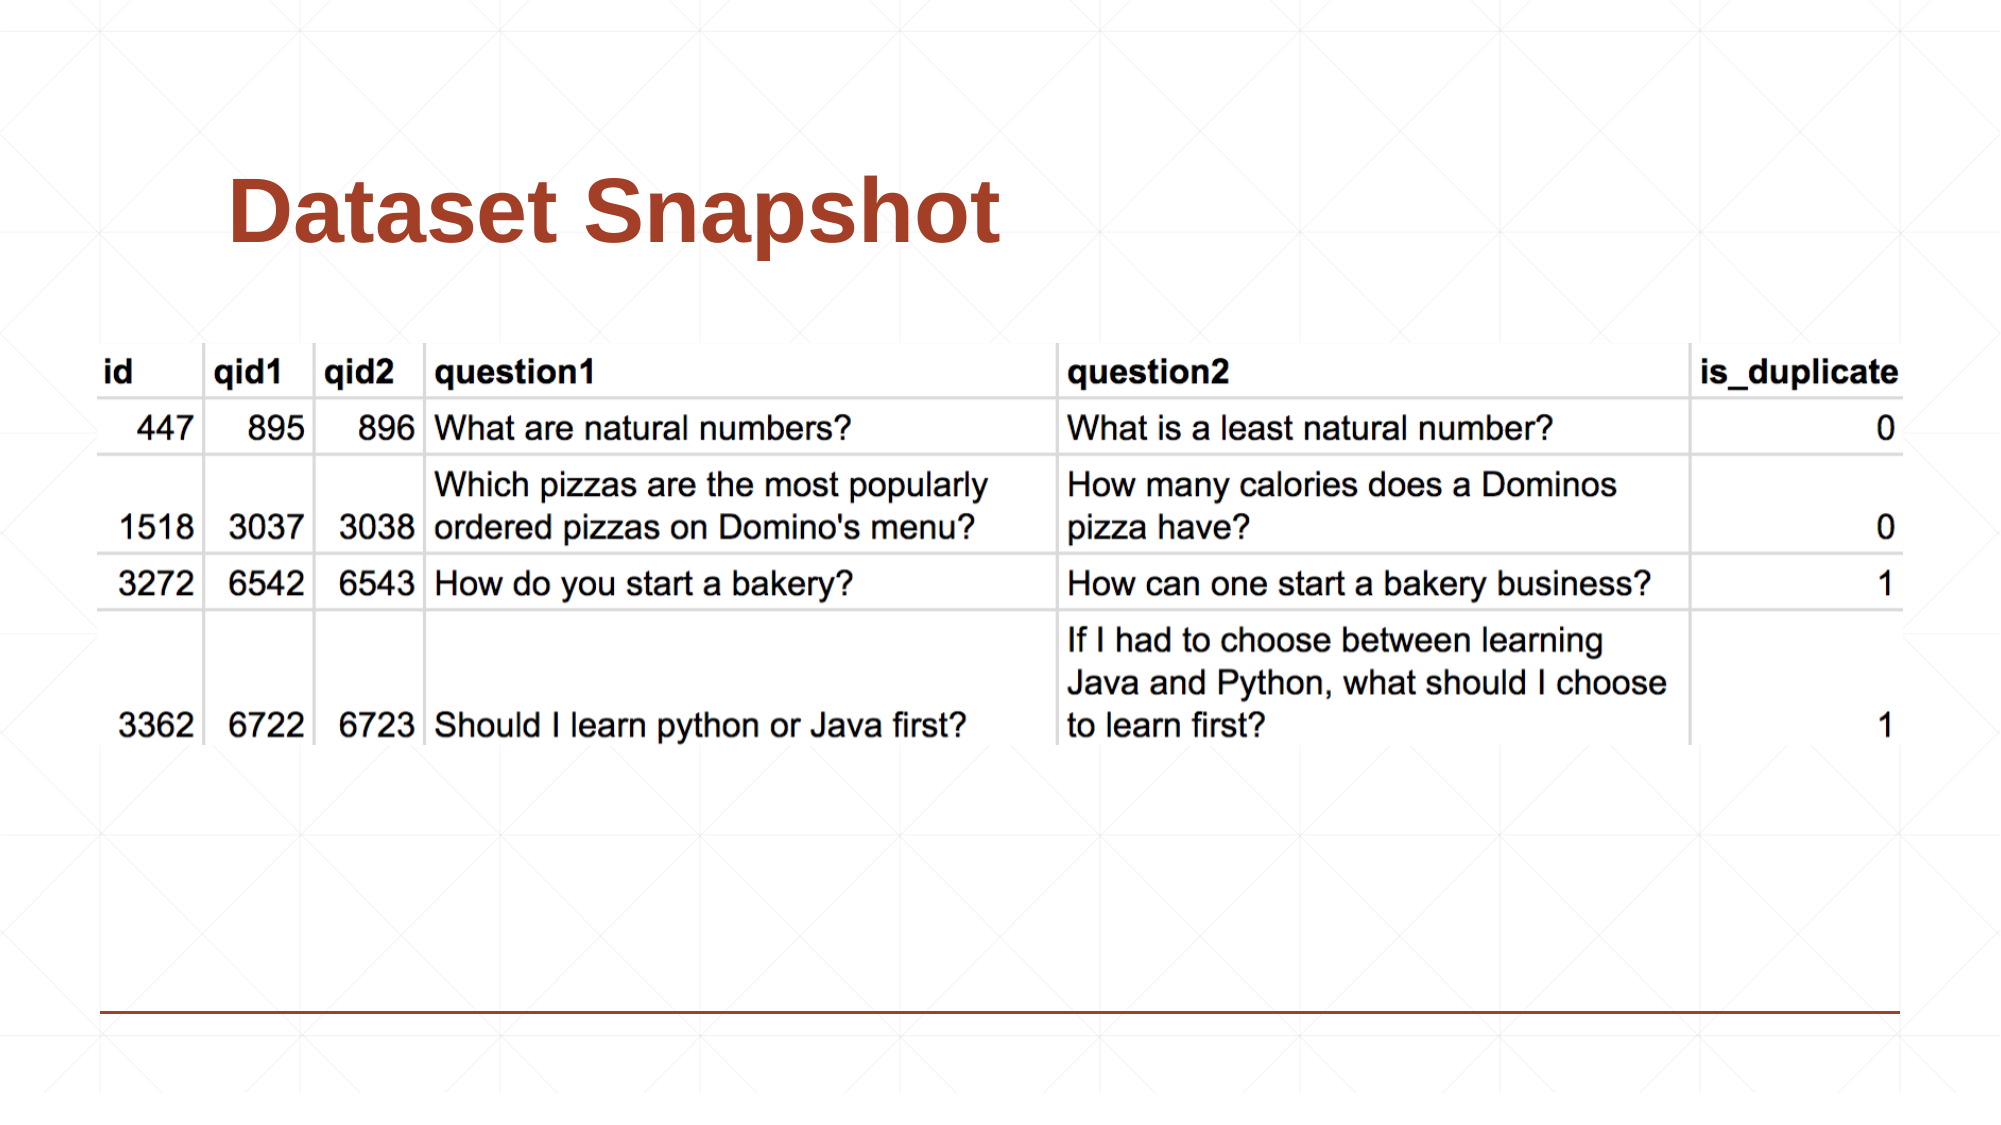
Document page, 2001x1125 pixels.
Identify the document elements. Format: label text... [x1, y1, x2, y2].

title Dataset Snapshot [212, 82, 1788, 271]
picture [97, 343, 1903, 745]
